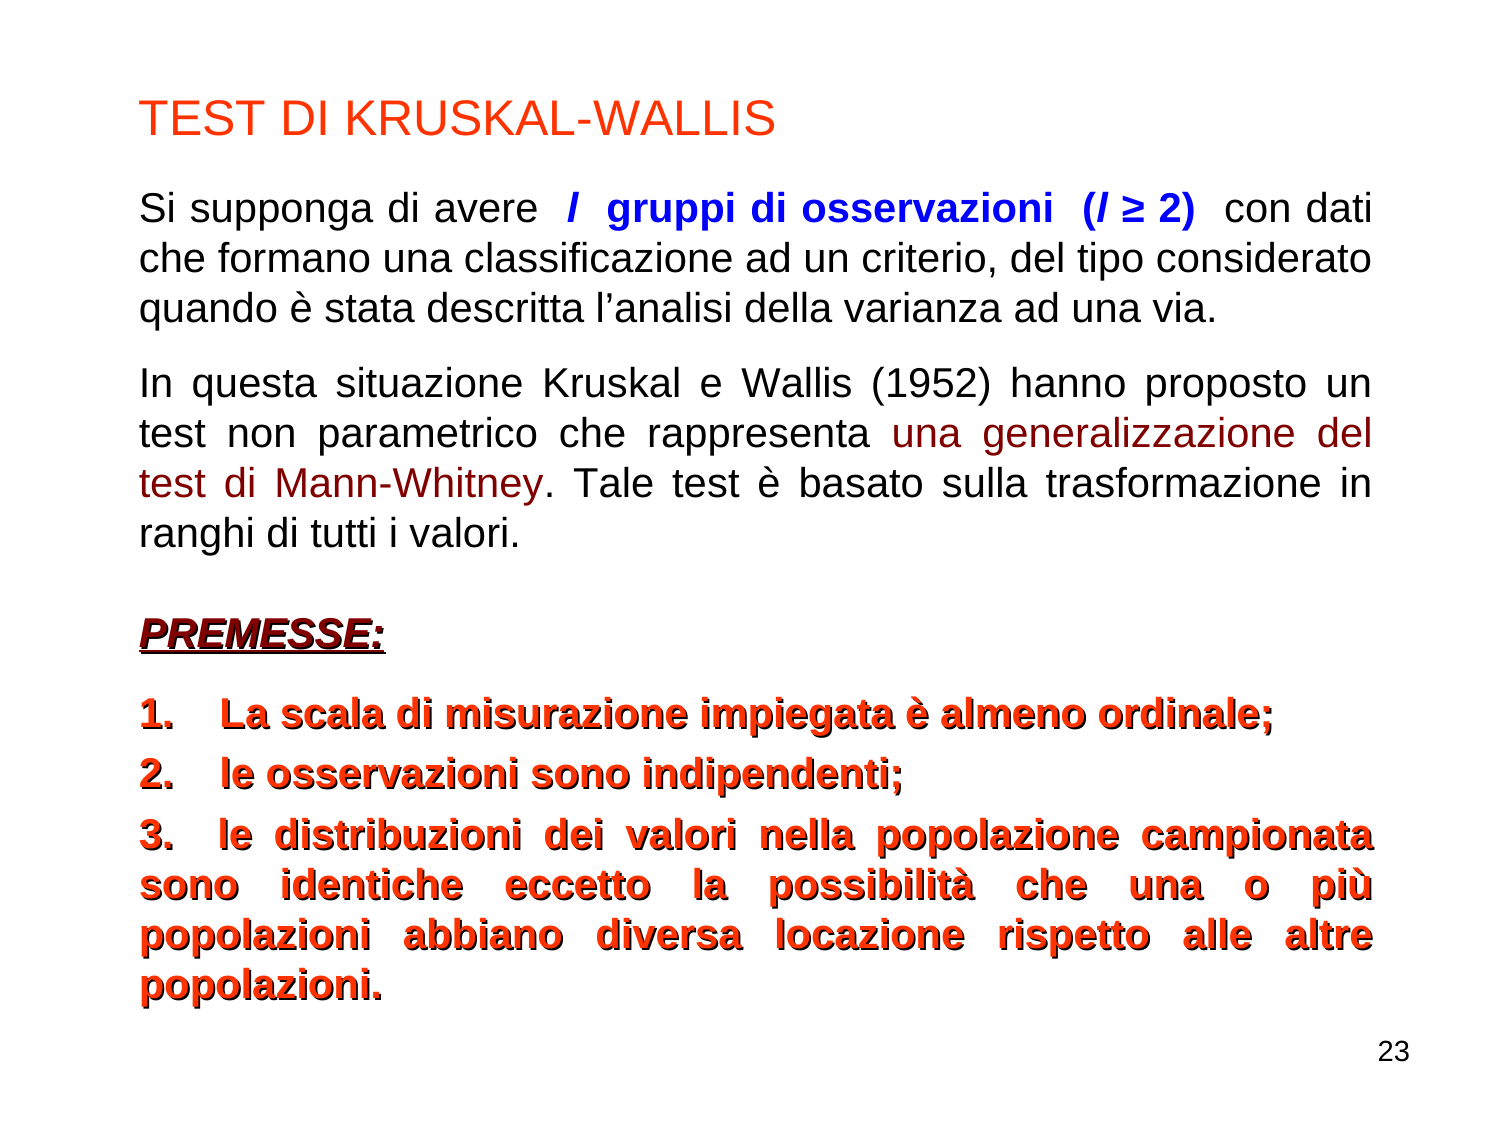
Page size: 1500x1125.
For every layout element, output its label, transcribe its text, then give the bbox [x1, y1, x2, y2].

text_box <numero> [1074, 1024, 1426, 1103]
text_box TEST DI KRUSKAL-WALLIS Si supponga di avere l gruppi di osservazioni (l ≥ 2) con dati che formano una classificazione ad un criterio, del tipo considerato quando è stata descritta l’analisi della varianza ad una via. In questa situazione Kruskal e Wallis (1952) hanno proposto un test non parametrico che rappresenta una generalizzazione del test di Mann-Whitney. Tale test è basato sulla trasformazione in ranghi di tutti i valori. PREMESSE: 1. La scala di misurazione impiegata è almeno ordinale; 2. le osservazioni sono indipendenti; 3. le distribuzioni dei valori nella popolazione campionata sono identiche eccetto la possibilità che una o più popolazioni abbiano diversa locazione rispetto alle altre popolazioni. [123, 78, 1388, 1015]
